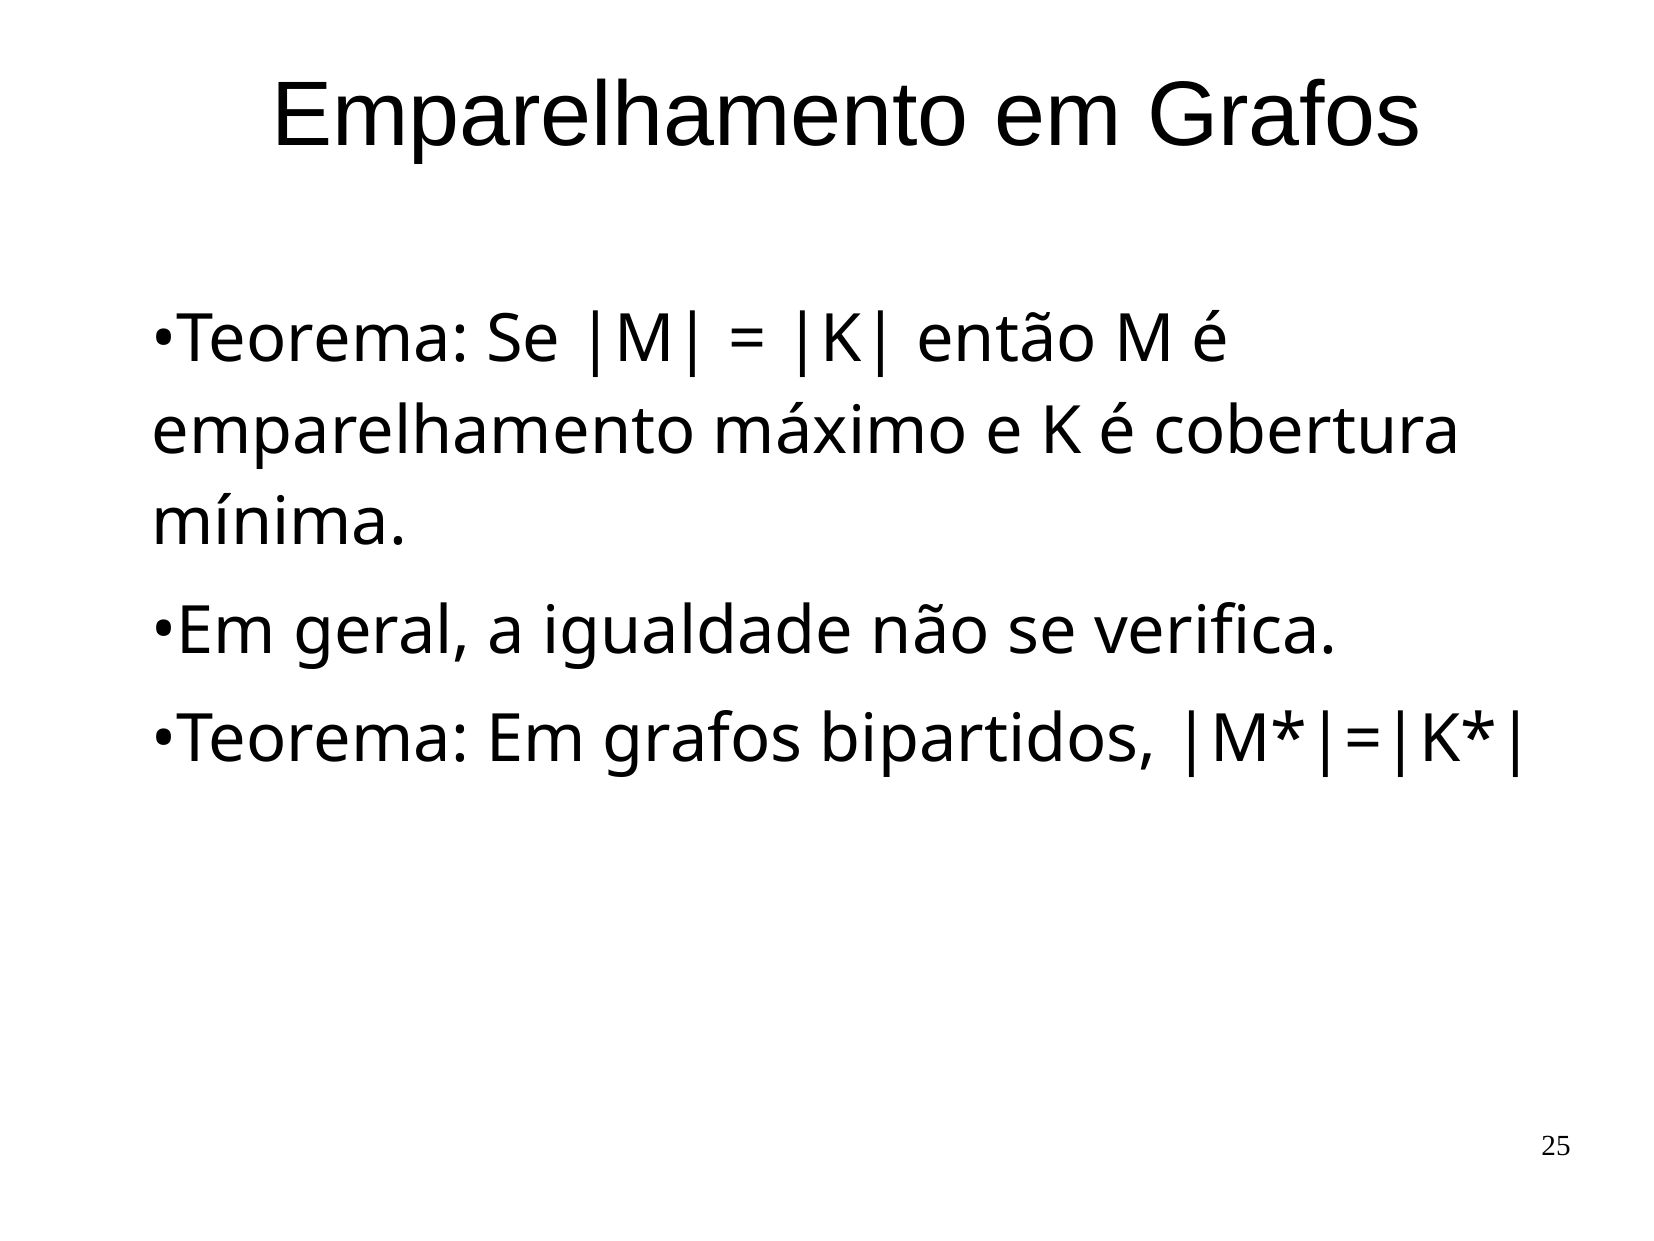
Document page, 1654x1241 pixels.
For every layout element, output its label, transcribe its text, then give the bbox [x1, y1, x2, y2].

title Emparelhamento em Grafos [261, 0, 1433, 228]
list Teorema: Se |M| = |K| então M é emparelhamento máximo e K é cobertura mínima. Em geral, a igualdade não se verifica. Teorema: Em grafos bipartidos, |M*|=|K*| [151, 289, 1599, 1004]
